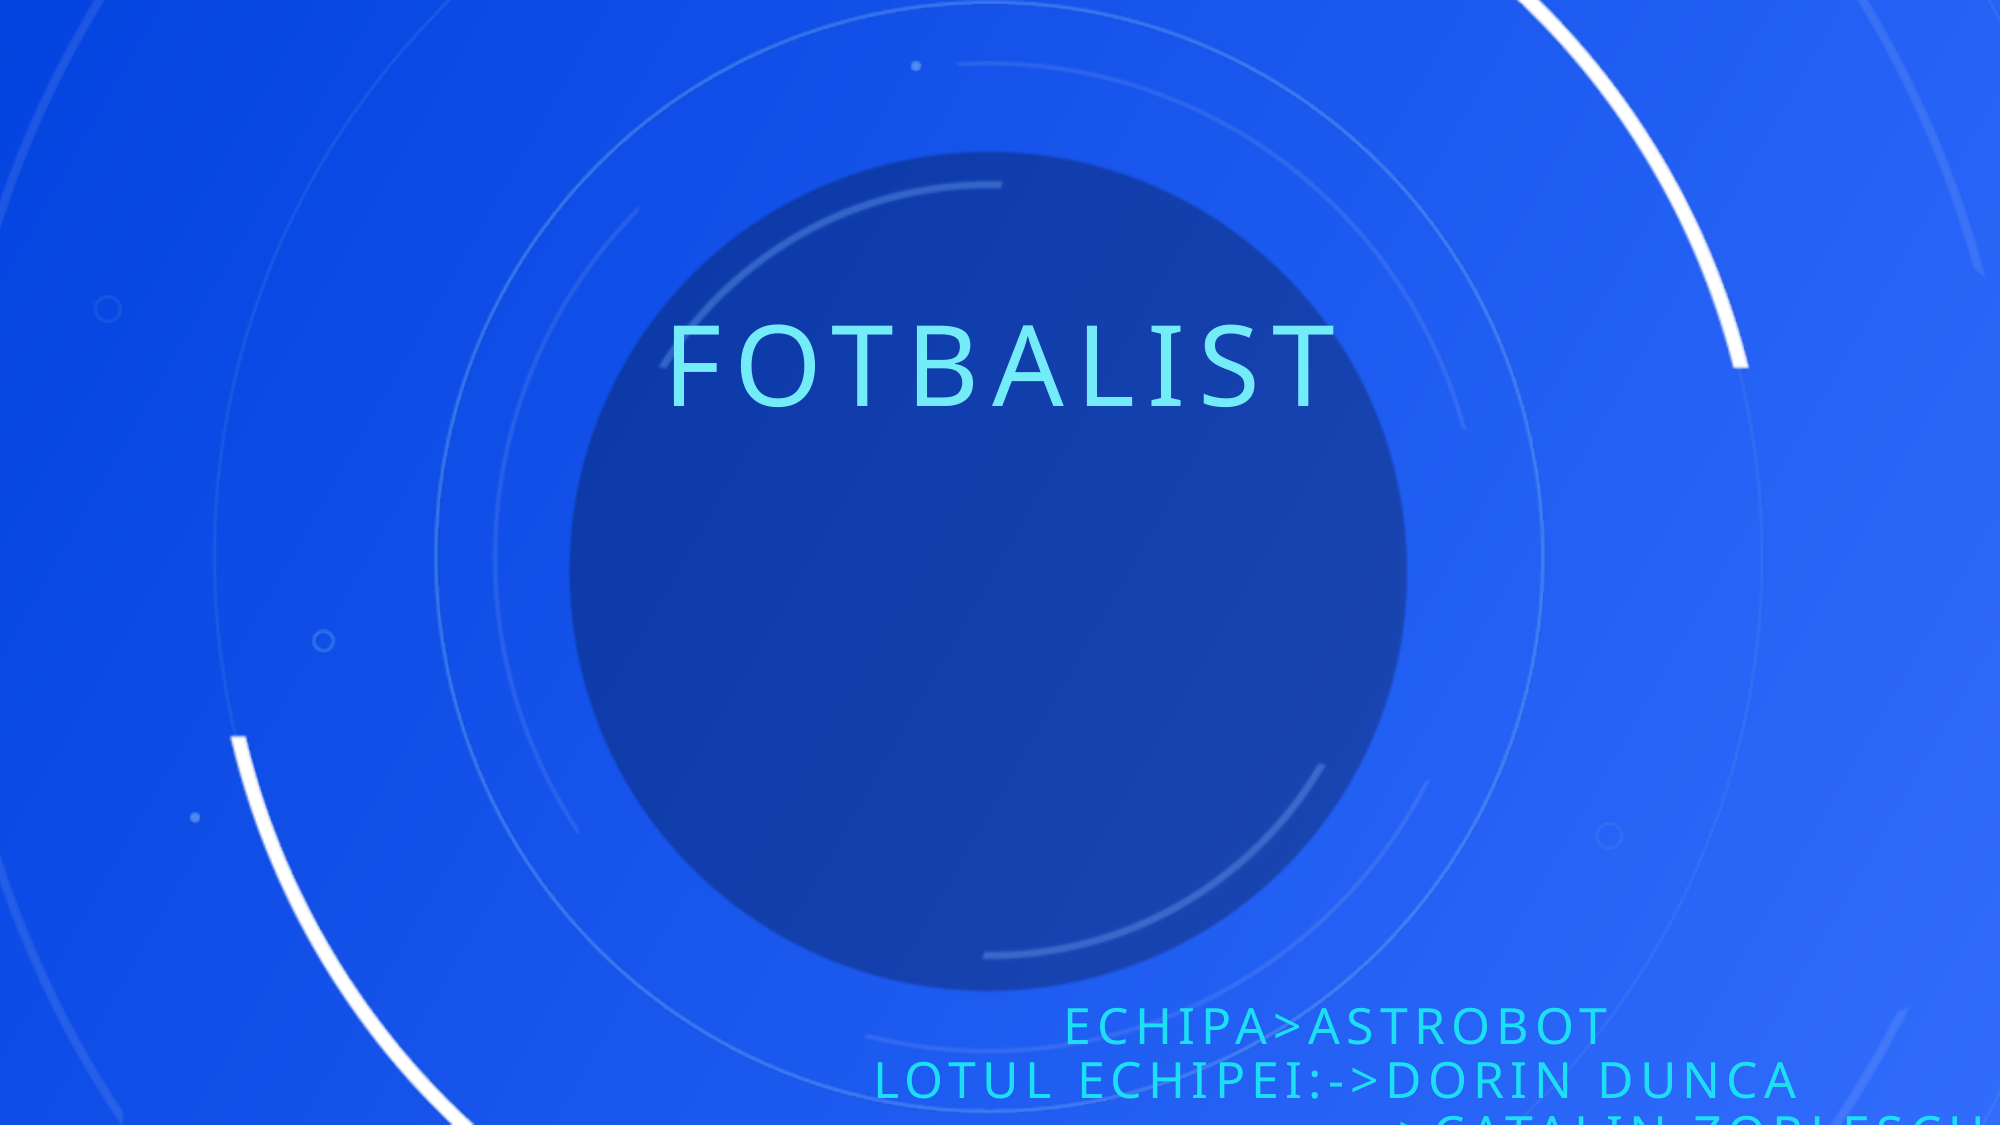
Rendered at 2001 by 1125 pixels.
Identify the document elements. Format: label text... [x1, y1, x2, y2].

subtitle Fotbalist [0, 302, 2000, 400]
title Echipa>ASTROBOT LOTUL ECHIPEI:->DORIN DUNCA ->CATALIN ZORLESCU ->ADRIAN DEATCU [603, 993, 2000, 1052]
